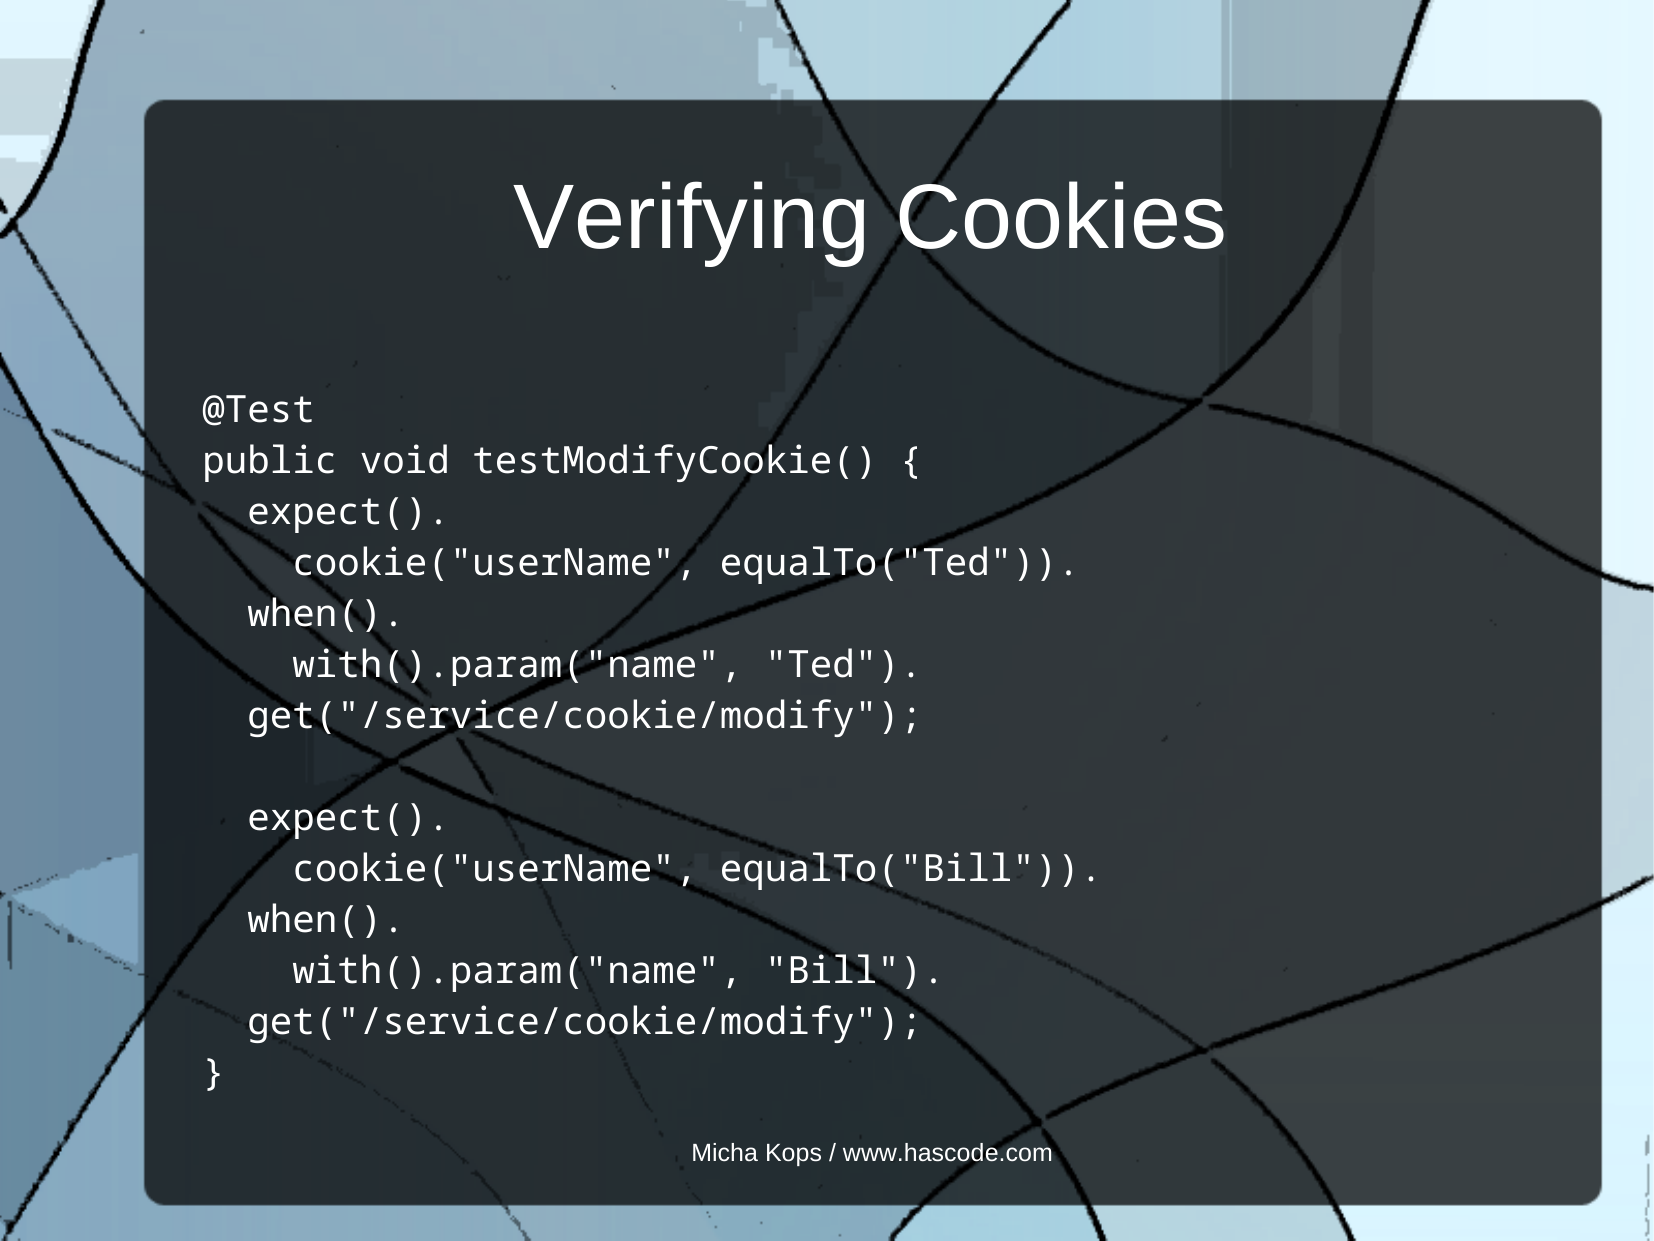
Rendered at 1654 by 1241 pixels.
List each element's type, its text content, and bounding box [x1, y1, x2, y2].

picture [0, 0, 1654, 1241]
title Verifying Cookies [159, 108, 1583, 325]
text_box @Test public void testModifyCookie() { expect(). cookie("userName", equalTo("Ted")). when(). with().param("name", "Ted"). get("/service/cookie/modify"); expect(). cookie("userName", equalTo("Bill")). when(). with().param("name", "Bill"). get("/service/cookie/modify"); } [187, 375, 1118, 982]
